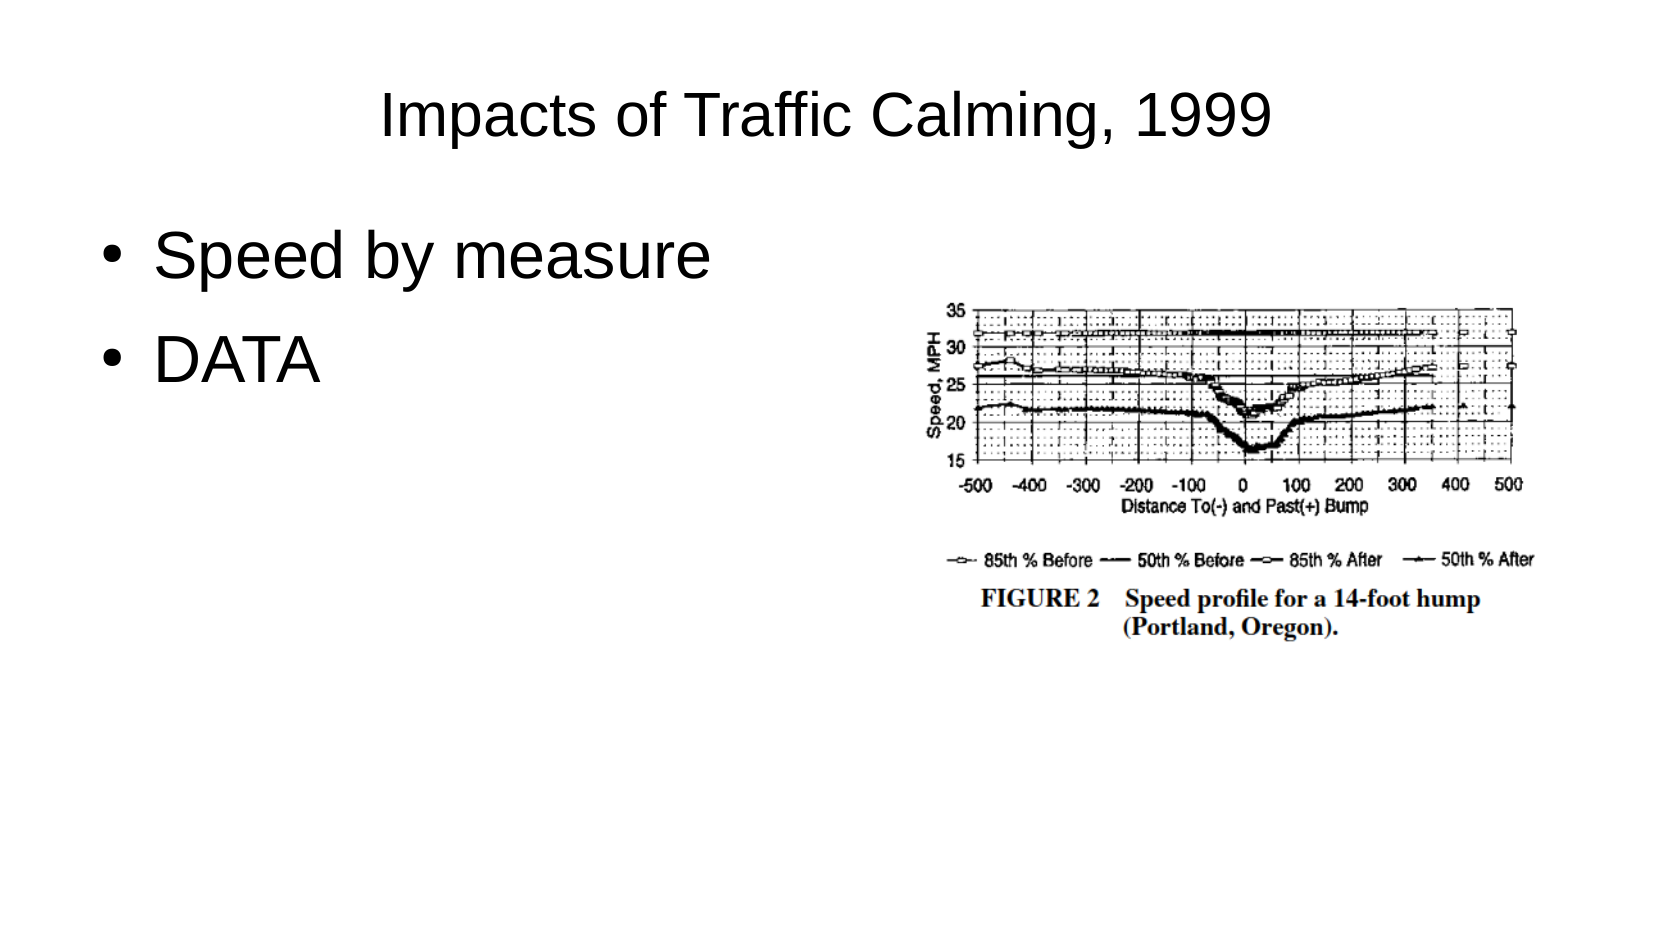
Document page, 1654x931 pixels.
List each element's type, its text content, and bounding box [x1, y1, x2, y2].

title Impacts of Traffic Calming, 1999 [82, 37, 1571, 193]
picture [845, 271, 1572, 704]
list Speed by measure DATA [82, 217, 809, 758]
